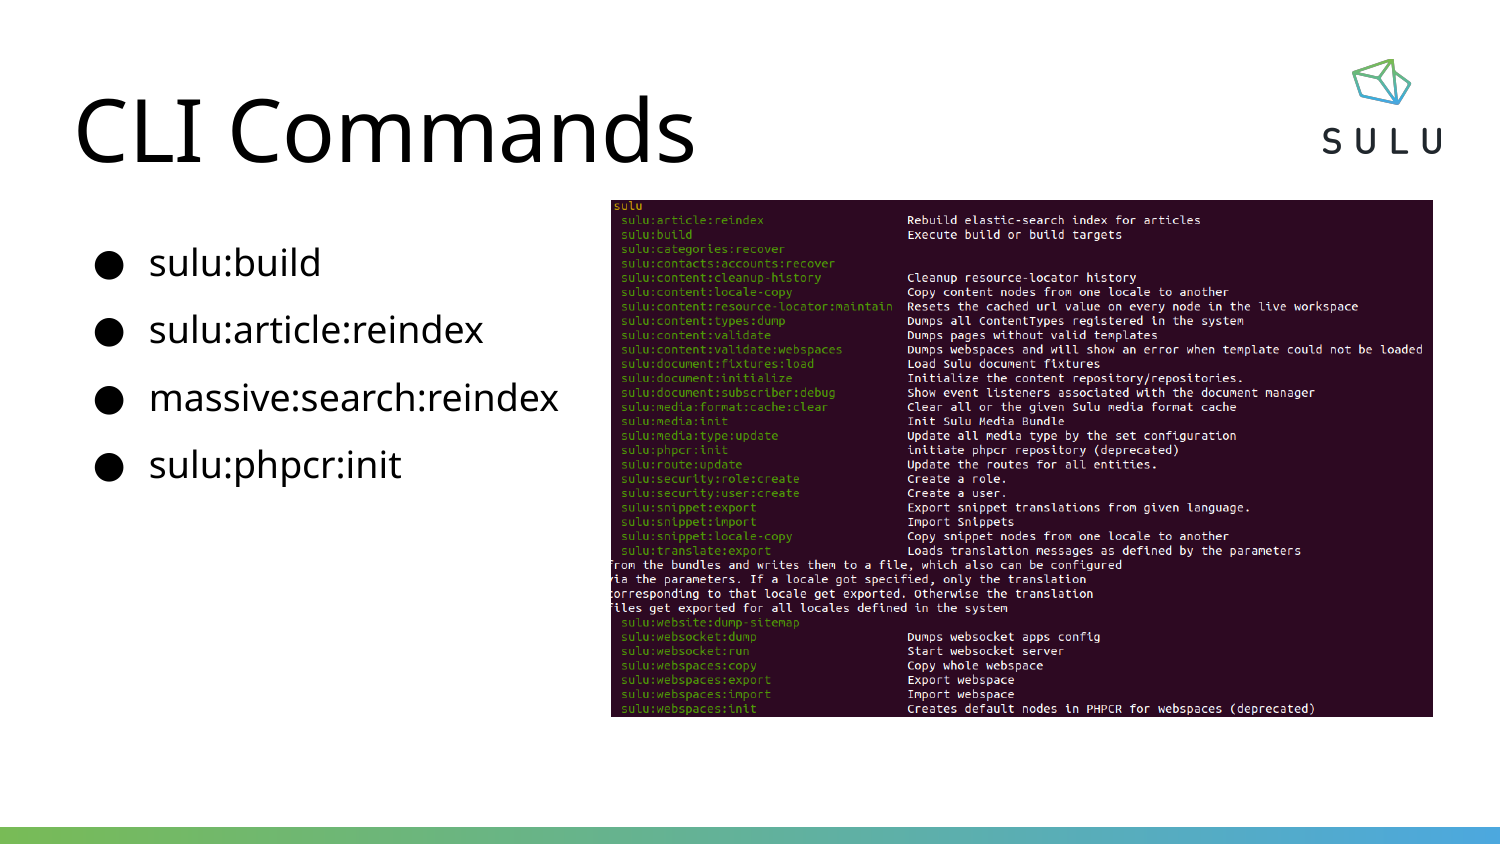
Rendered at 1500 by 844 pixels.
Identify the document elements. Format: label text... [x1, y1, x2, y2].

list sulu:build sulu:article:reindex massive:search:reindex sulu:phpcr:init [59, 200, 1441, 785]
picture [611, 200, 1433, 717]
title CLI Commands [59, 59, 1317, 196]
picture [1323, 59, 1441, 154]
